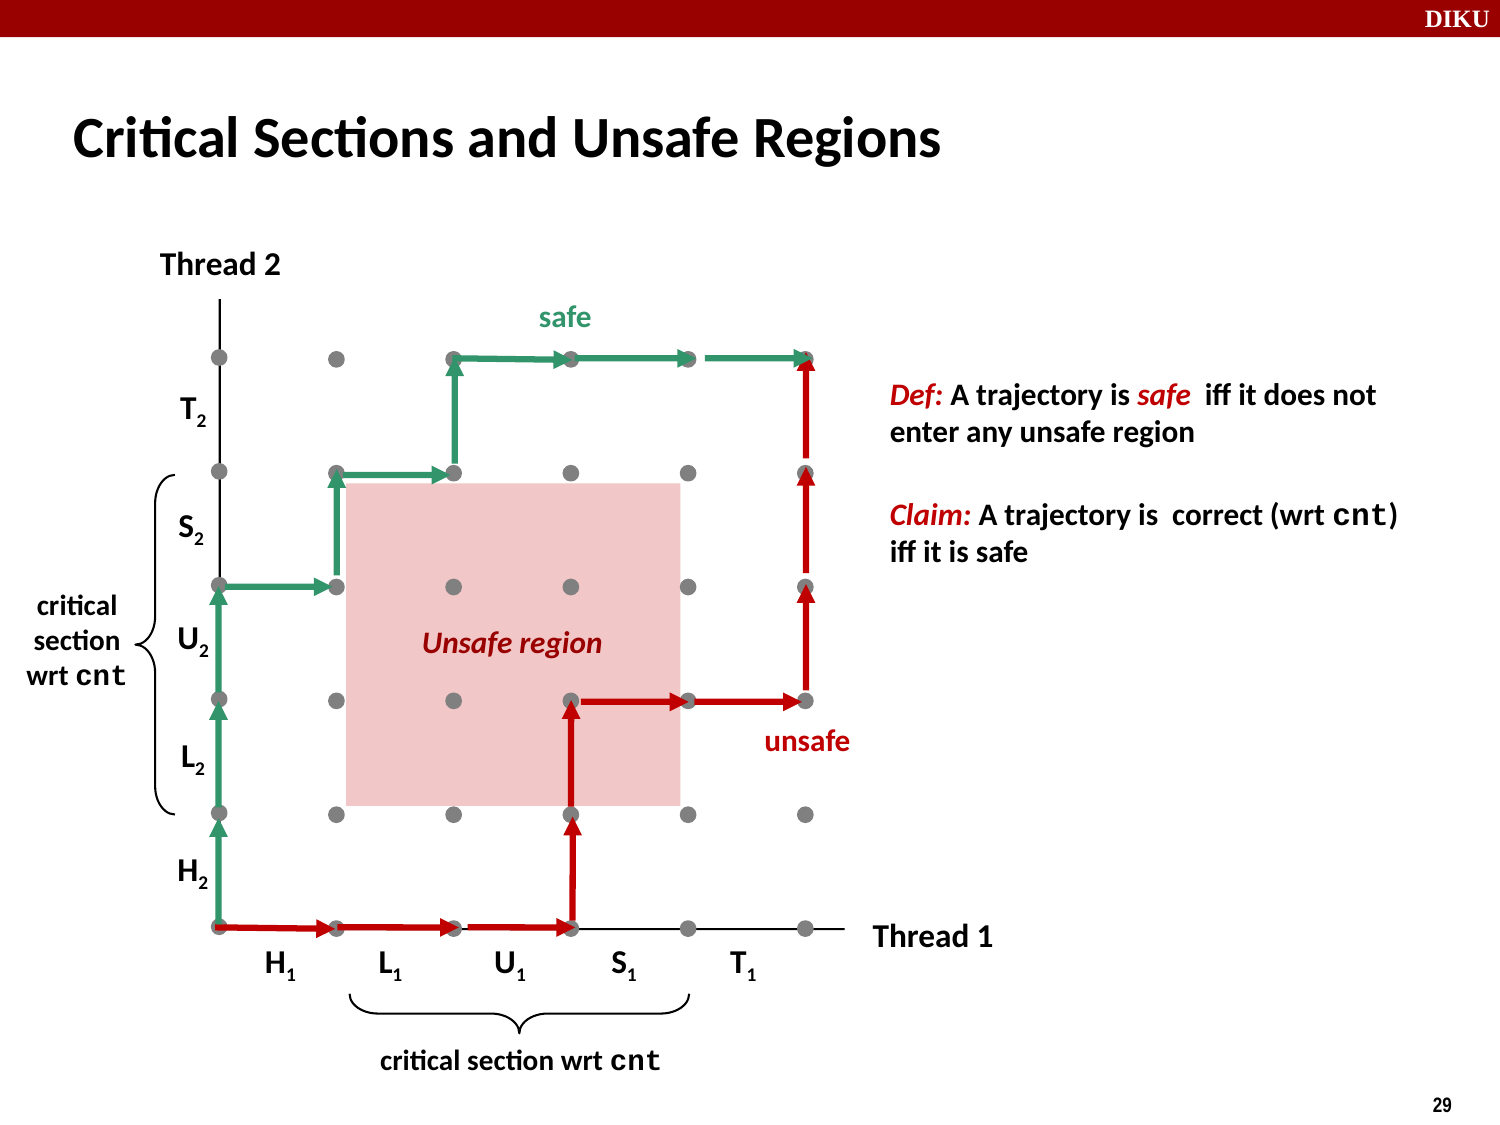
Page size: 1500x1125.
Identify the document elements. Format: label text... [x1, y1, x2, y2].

text_box [449, 922, 460, 935]
text_box [682, 694, 694, 708]
title Critical Sections and Unsafe Regions [58, 71, 1304, 197]
text_box [212, 807, 226, 820]
text_box safe [524, 289, 607, 342]
text_box S1 [596, 932, 652, 993]
text_box unsafe [749, 712, 866, 765]
text_box [799, 808, 812, 821]
text_box [212, 465, 226, 478]
text_box [799, 467, 805, 477]
text_box [212, 578, 225, 591]
text_box [447, 808, 460, 821]
text_box [447, 353, 458, 365]
text_box [330, 922, 343, 935]
text_box [212, 693, 226, 705]
text_box [330, 694, 343, 708]
text_box Def: A trajectory is safe iff it does not enter any unsafe region Claim: A trajectory is correct (wrt cnt) iff it is safe [875, 374, 1450, 614]
text_box U2 [162, 608, 215, 669]
text_box [565, 353, 577, 366]
text_box L1 [363, 932, 418, 993]
text_box [212, 922, 224, 934]
text_box [681, 808, 695, 821]
text_box Thread 1 [857, 906, 1009, 962]
text_box H1 [250, 932, 311, 993]
text_box [346, 483, 695, 806]
text_box [807, 467, 812, 476]
text_box S2 [163, 496, 219, 557]
text_box [799, 694, 812, 708]
text_box Thread 2 [145, 234, 296, 290]
text_box [564, 466, 578, 480]
text_box critical section wrt cnt [0, 578, 155, 699]
text_box H2 [162, 840, 215, 901]
text_box L2 [166, 726, 215, 787]
text_box [566, 922, 578, 935]
text_box [330, 466, 343, 478]
text_box U1 [479, 932, 541, 993]
text_box [330, 580, 343, 594]
text_box [330, 353, 343, 366]
text_box [681, 466, 695, 480]
text_box critical section wrt cnt [365, 1033, 678, 1084]
text_box [799, 580, 812, 592]
text_box [681, 922, 695, 935]
text_box [564, 808, 578, 821]
text_box T1 [715, 932, 772, 993]
text_box [330, 808, 343, 821]
text_box [447, 466, 460, 480]
text_box Unsafe region [407, 614, 618, 667]
text_box [212, 351, 226, 364]
text_box [685, 360, 695, 366]
text_box [799, 922, 812, 935]
text_box T2 [165, 378, 222, 439]
